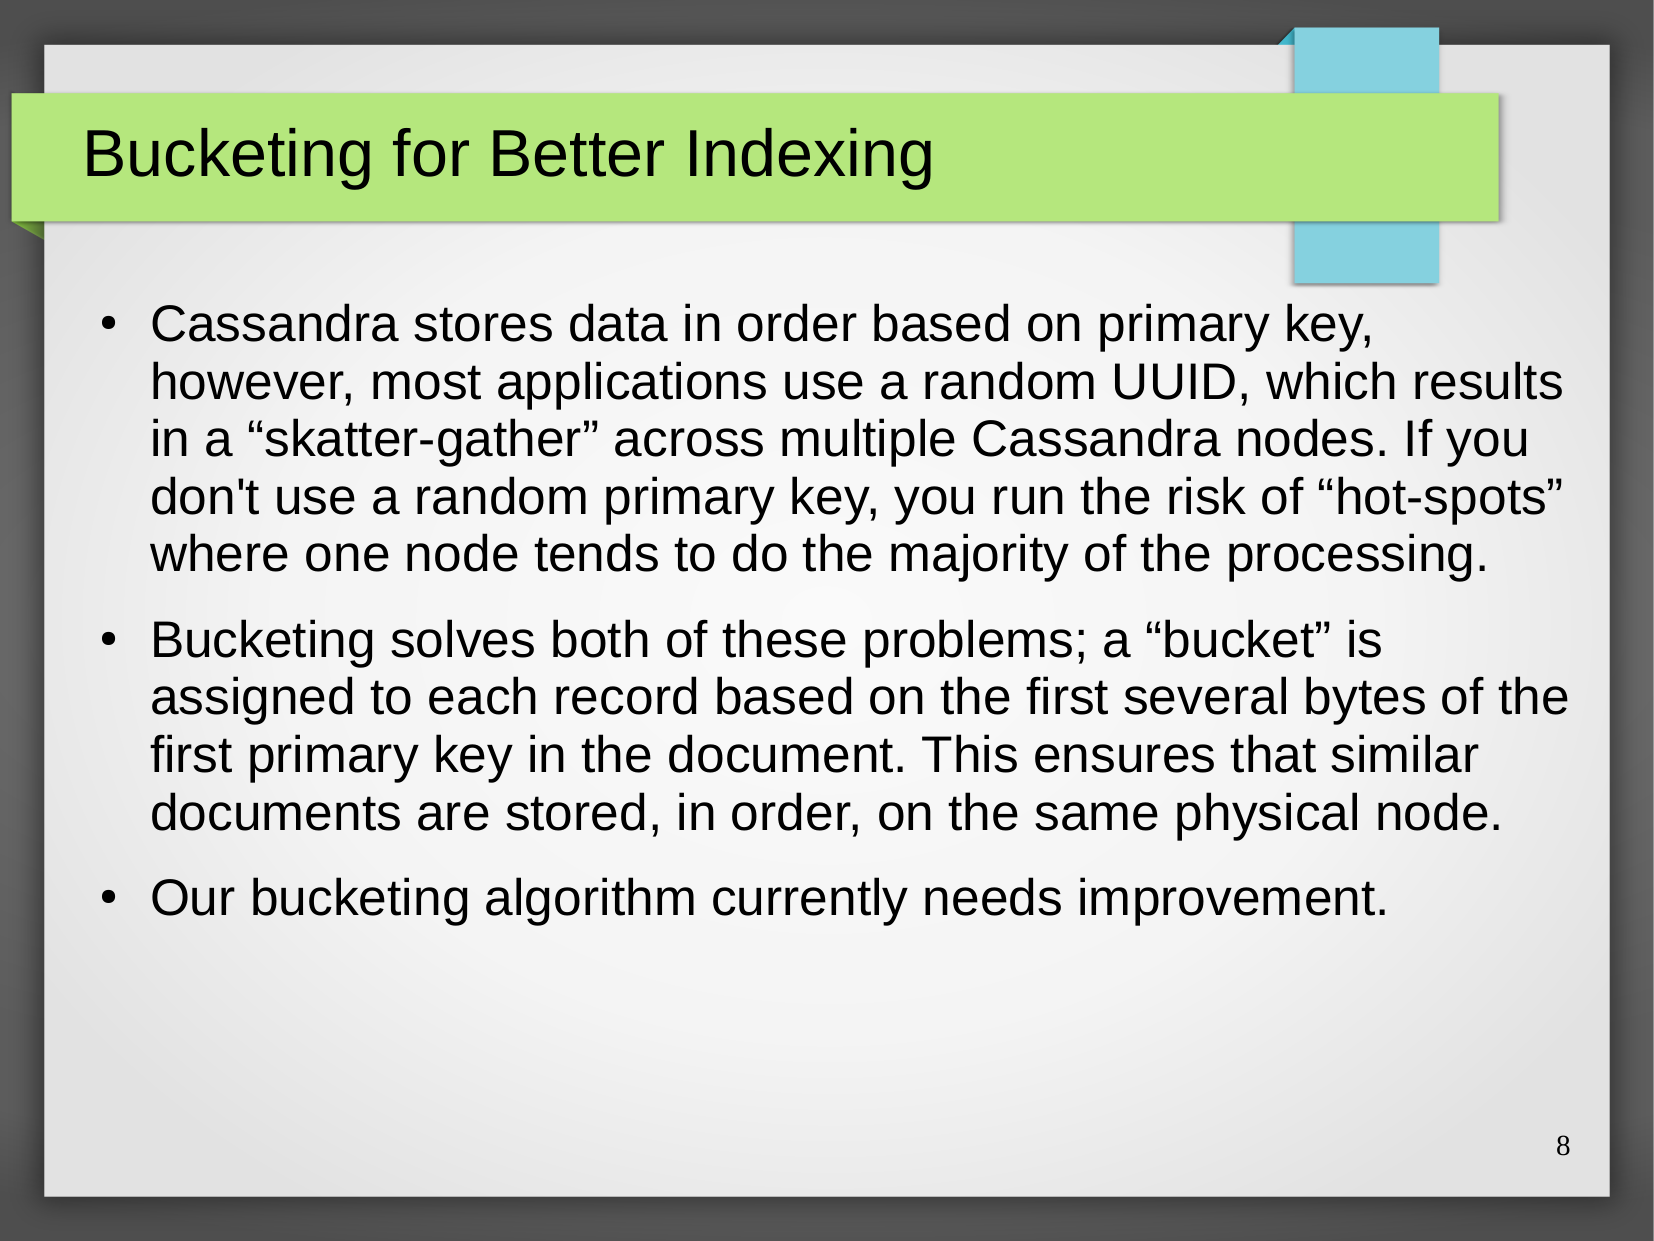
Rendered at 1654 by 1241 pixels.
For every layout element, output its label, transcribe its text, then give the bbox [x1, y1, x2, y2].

title Bucketing for Better Indexing [82, 94, 1264, 213]
list Cassandra stores data in order based on primary key, however, most applications use a random UUID, which results in a “skatter-gather” across multiple Cassandra nodes. If you don't use a random primary key, you run the risk of “hot-spots” where one node tends to do the majority of the processing. Bucketing solves both of these problems; a “bucket” is assigned to each record based on the first several bytes of the first primary key in the document. This ensures that similar documents are stored, in order, on the same physical node. Our bucketing algorithm currently needs improvement. [82, 295, 1576, 1015]
picture [0, 0, 1654, 1241]
